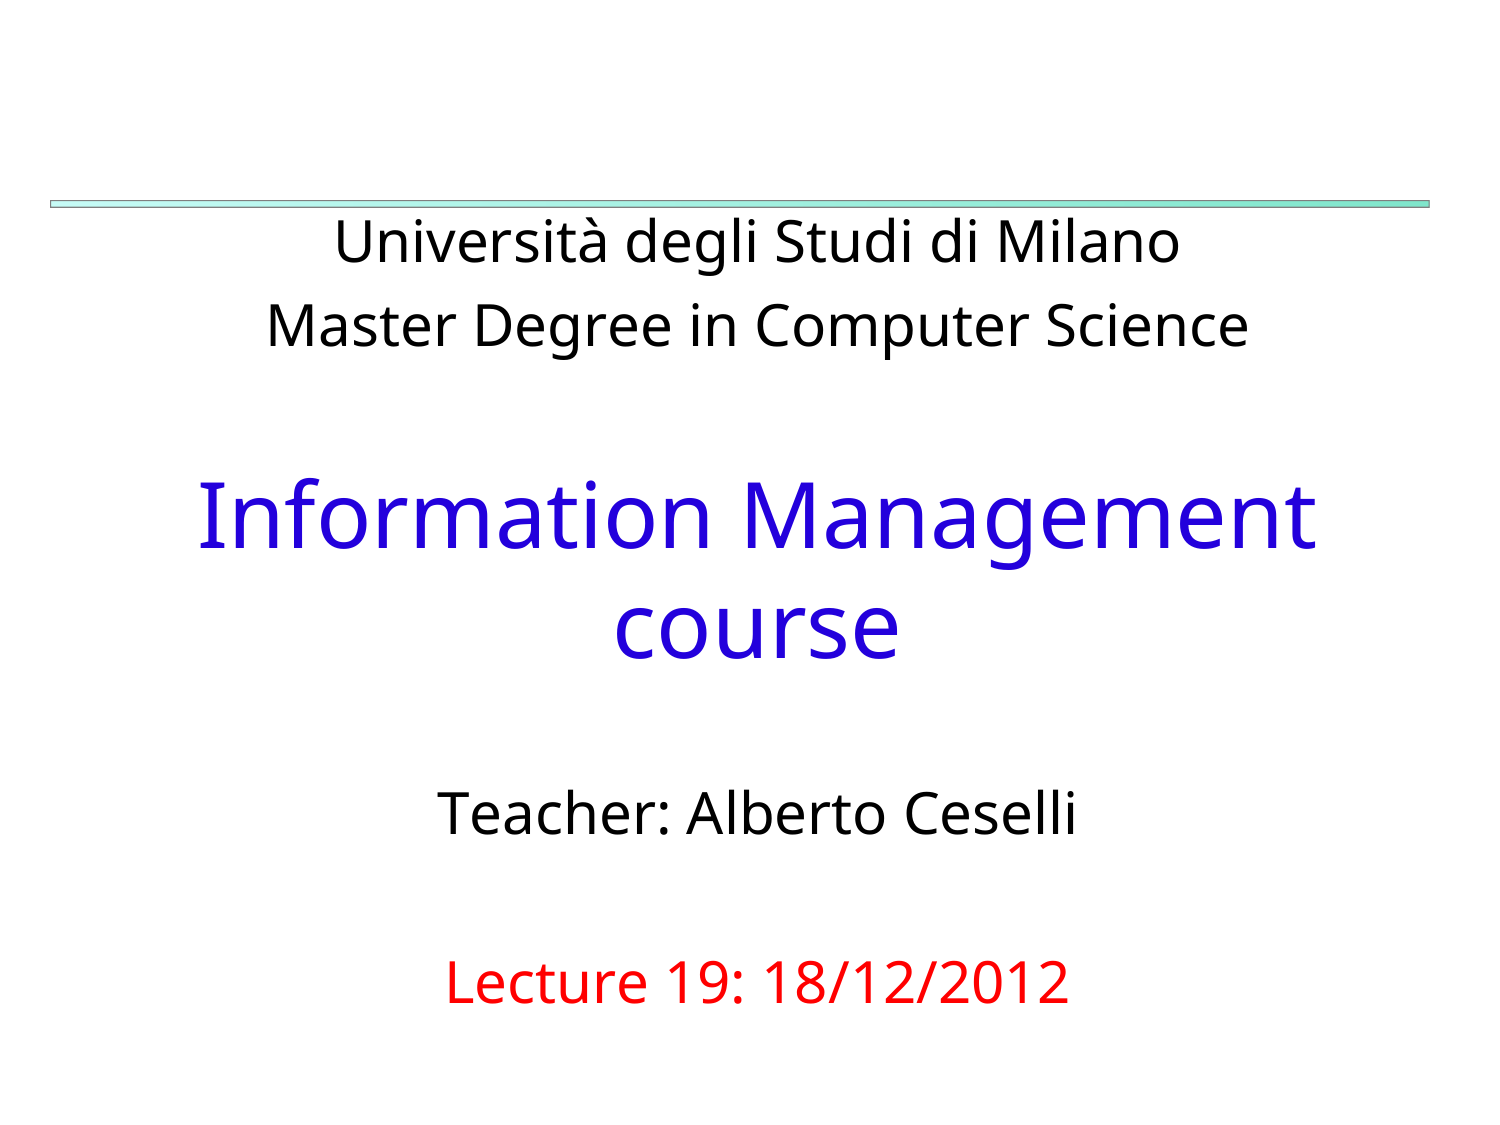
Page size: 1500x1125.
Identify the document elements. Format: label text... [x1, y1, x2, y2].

subtitle Università degli Studi di Milano Master Degree in Computer Science Information Management course Teacher: Alberto Ceselli Lecture 19: 18/12/2012 [124, 55, 1391, 1125]
